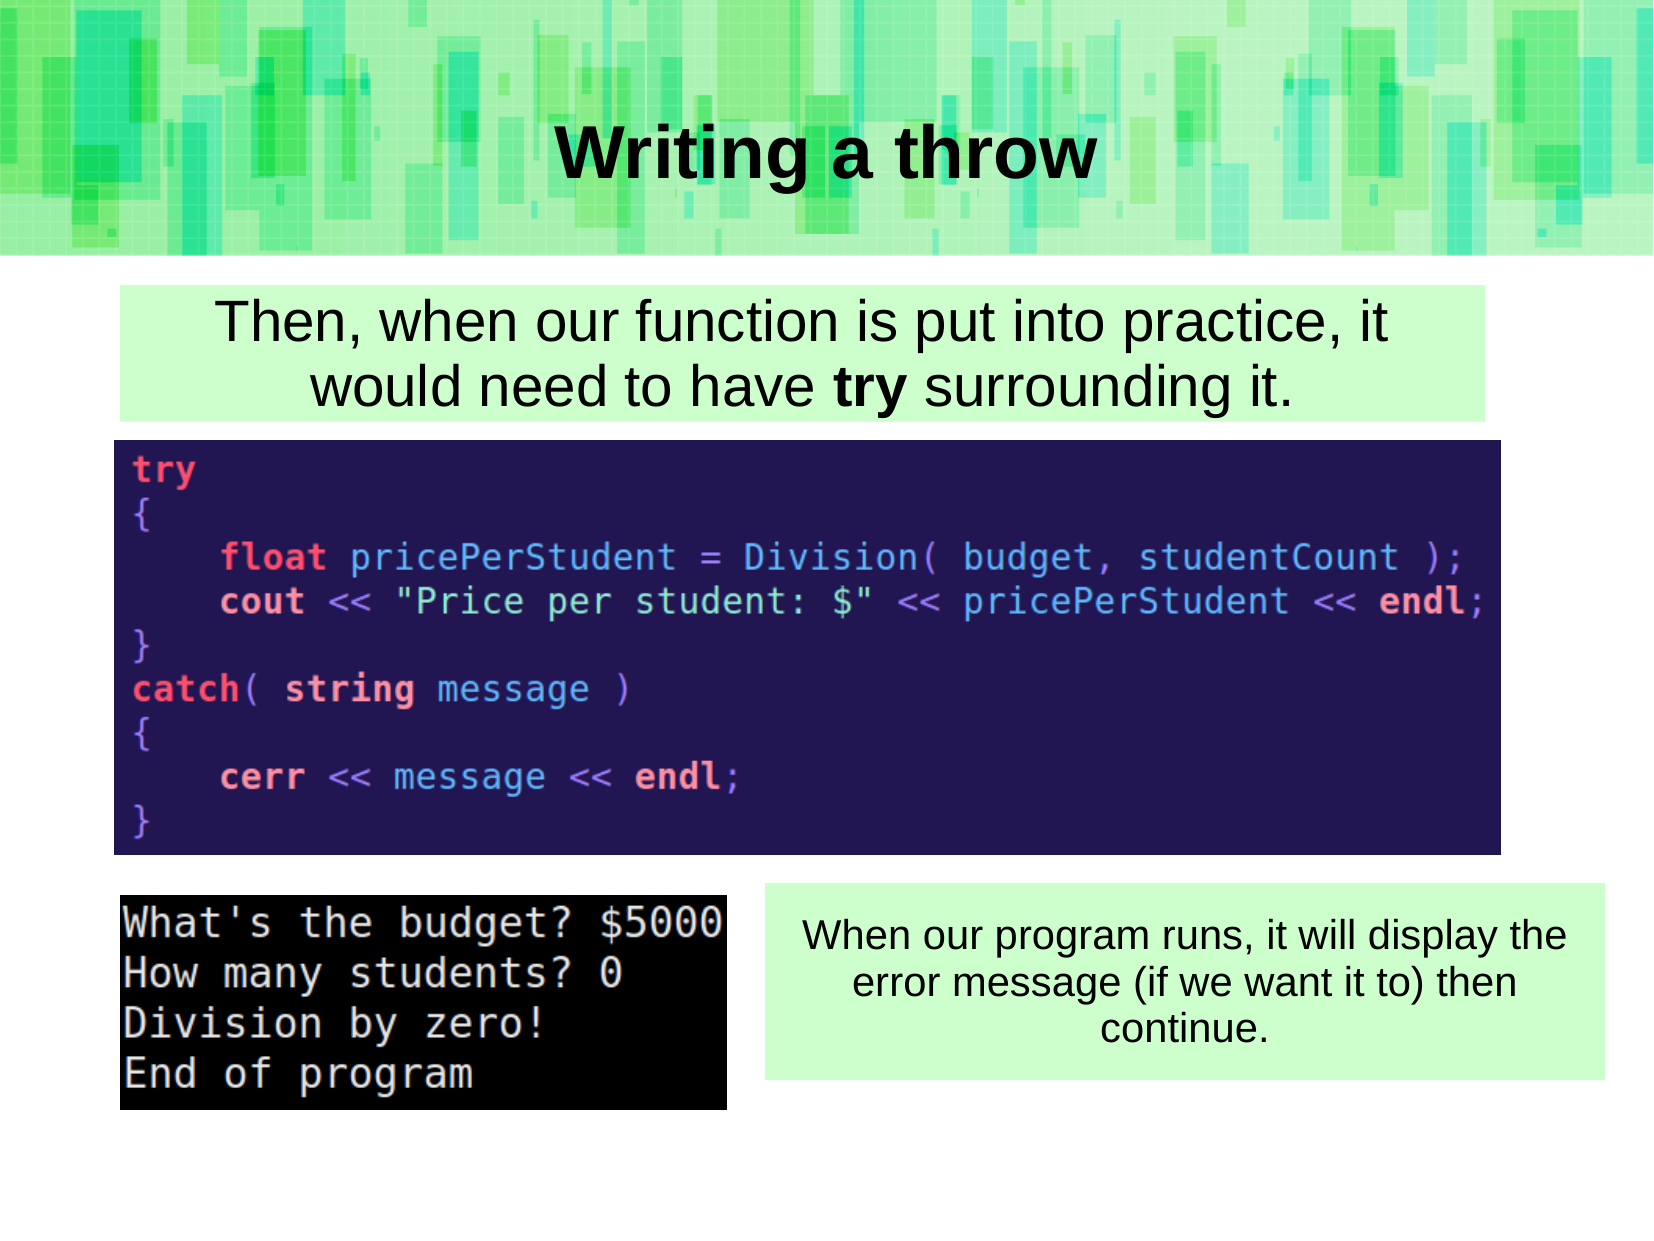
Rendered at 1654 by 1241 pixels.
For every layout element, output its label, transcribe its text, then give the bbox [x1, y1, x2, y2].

text_box When our program runs, it will display the error message (if we want it to) then continue. [765, 882, 1606, 1081]
text_box Then, when our function is put into practice, it would need to have try surrounding it. [120, 285, 1486, 422]
picture [0, 0, 1654, 1241]
title Writing a throw [82, 49, 1571, 257]
